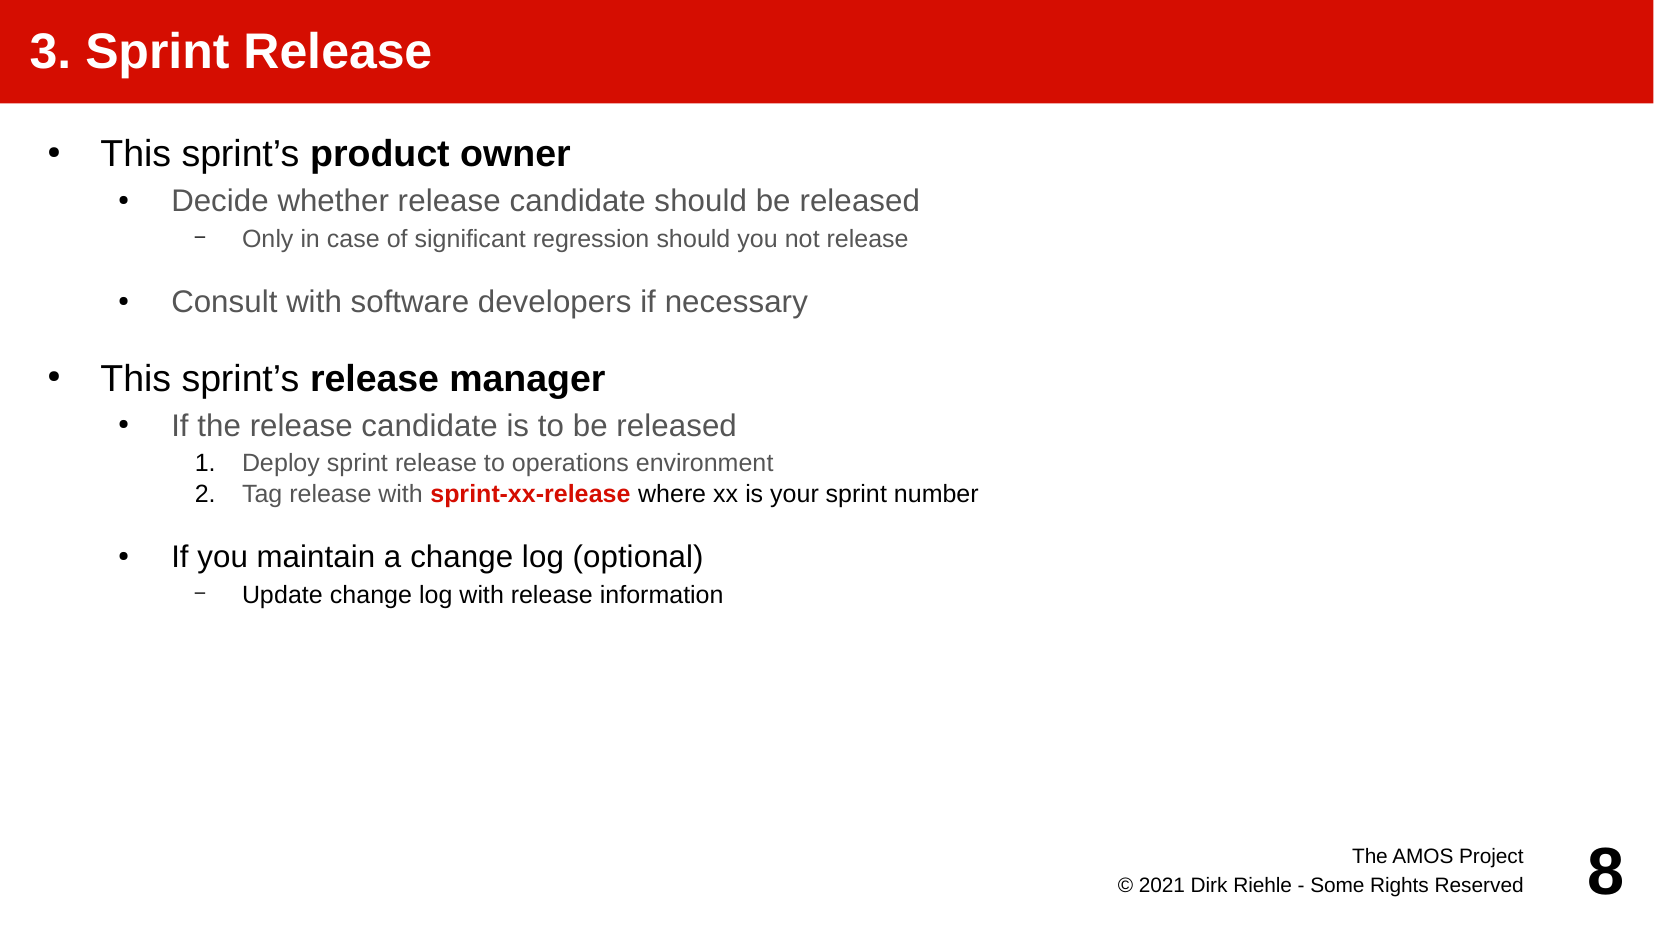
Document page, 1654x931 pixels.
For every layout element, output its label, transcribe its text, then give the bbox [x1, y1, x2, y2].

list This sprint’s product owner Decide whether release candidate should be released Only in case of significant regression should you not release Consult with software developers if necessary This sprint’s release manager If the release candidate is to be released Deploy sprint release to operations environment Tag release with sprint-xx-release where xx is your sprint number If you maintain a change log (optional) Update change log with release information [29, 132, 1625, 813]
title 3. Sprint Release [0, 0, 1654, 104]
